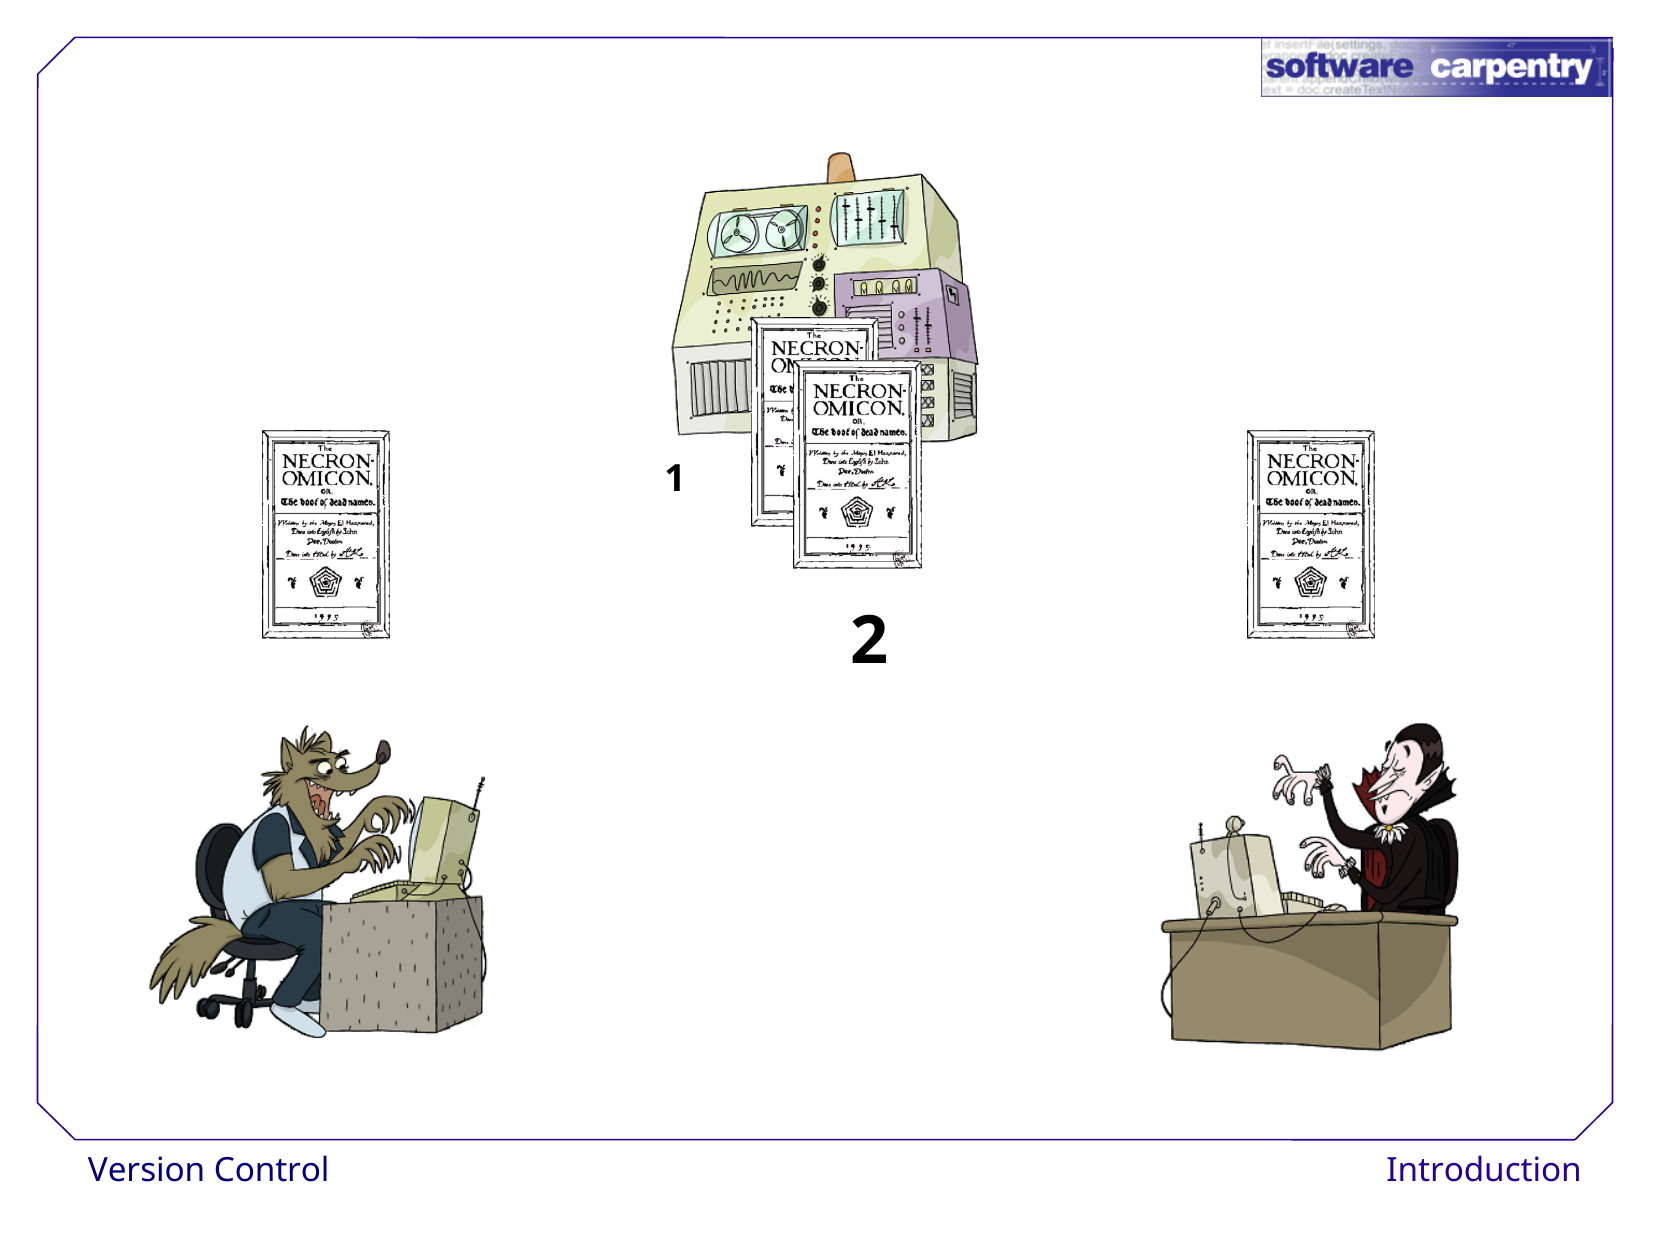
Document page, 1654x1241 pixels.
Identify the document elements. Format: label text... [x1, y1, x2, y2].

text_box 1 [649, 449, 701, 508]
picture [1261, 39, 1613, 97]
picture [137, 705, 516, 1069]
picture [262, 430, 390, 640]
picture [637, 119, 1020, 569]
text_box 2 [835, 596, 904, 687]
picture [1148, 695, 1474, 1067]
picture [1247, 430, 1375, 640]
